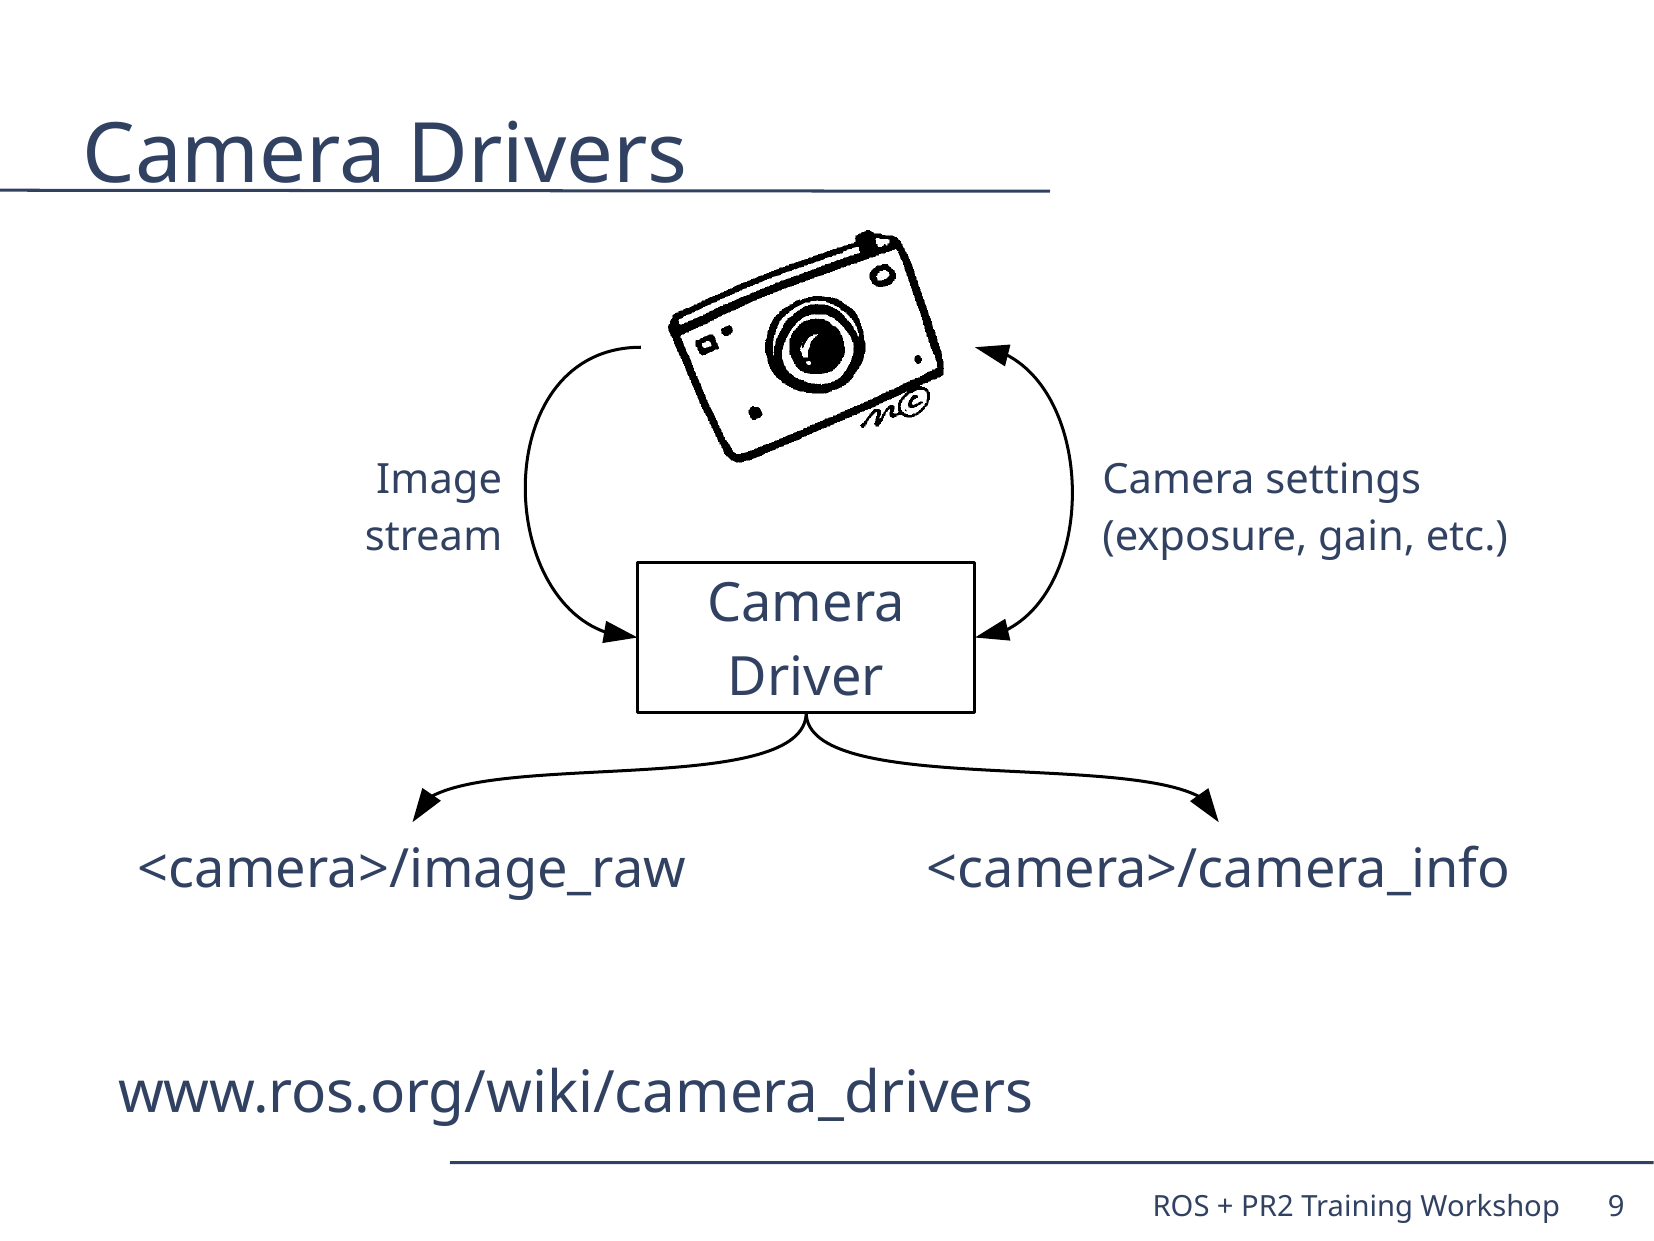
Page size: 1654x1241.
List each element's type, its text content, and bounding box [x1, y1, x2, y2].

list www.ros.org/wiki/camera_drivers [82, 1050, 1571, 1163]
text_box Camera Driver [637, 562, 975, 713]
text_box <camera>/image_raw [75, 822, 751, 901]
text_box <camera>/camera_info [862, 822, 1576, 901]
picture [640, 206, 976, 488]
title Camera Drivers [82, 75, 1571, 226]
text_box Image stream [329, 441, 518, 553]
text_box Camera settings (exposure, gain, etc.) [1087, 441, 1576, 553]
